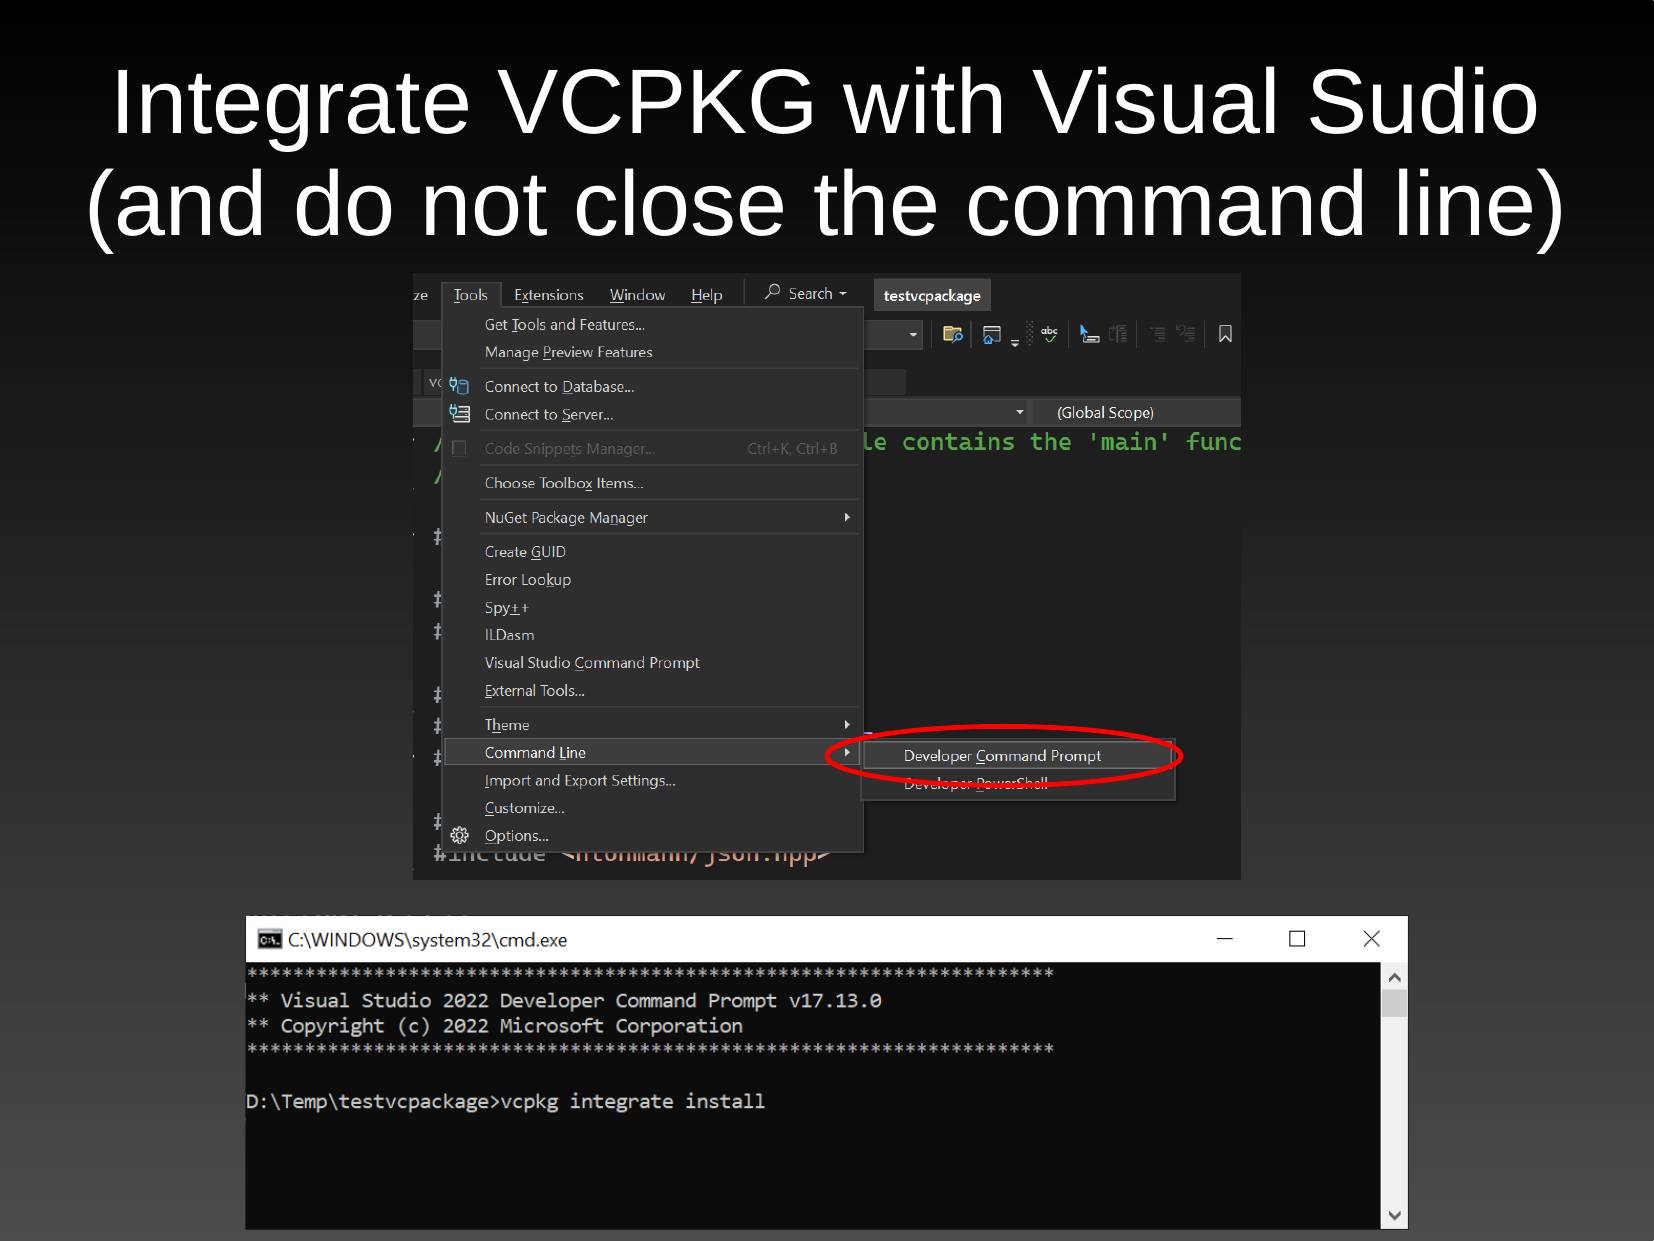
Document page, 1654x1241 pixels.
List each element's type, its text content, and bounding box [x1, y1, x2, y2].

title Integrate VCPKG with Visual Sudio (and do not close the command line) [82, 49, 1571, 257]
picture [245, 915, 1409, 1231]
picture [413, 273, 1241, 880]
